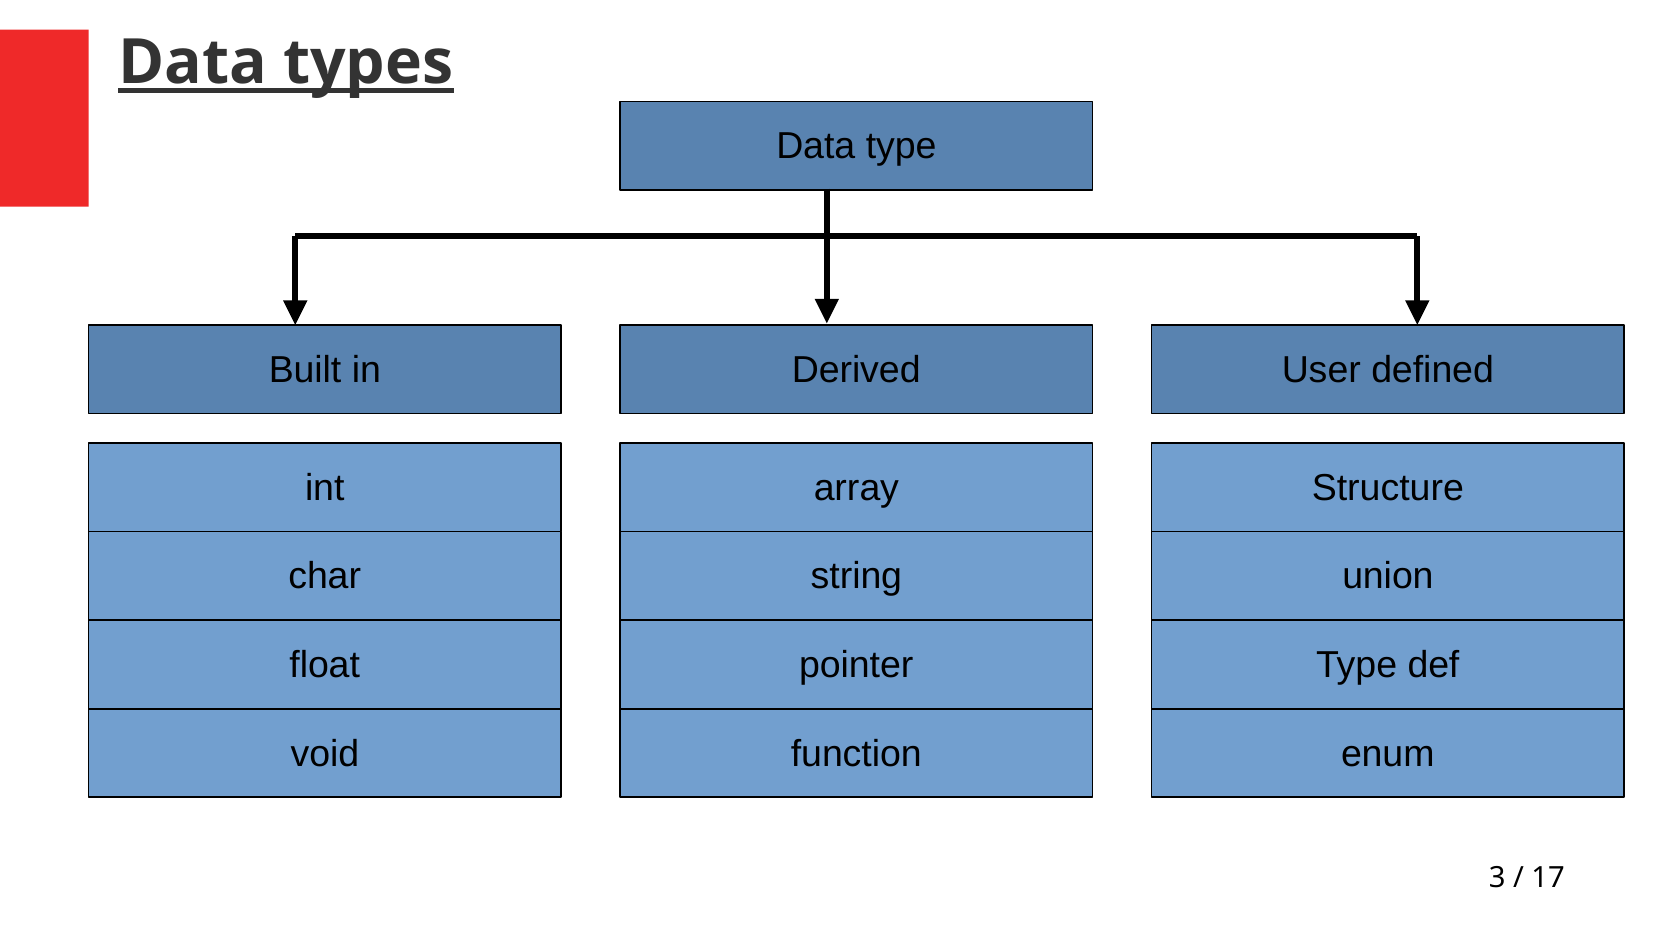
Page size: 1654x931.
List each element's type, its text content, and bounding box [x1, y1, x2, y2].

text_box float [88, 620, 562, 708]
text_box Data type [620, 101, 1093, 191]
text_box Built in [88, 324, 562, 414]
title Data types [118, 16, 1595, 102]
text_box void [88, 708, 562, 798]
text_box union [1151, 531, 1625, 620]
text_box string [620, 531, 1093, 620]
text_box Type def [1151, 620, 1625, 708]
text_box User defined [1151, 324, 1625, 414]
text_box enum [1151, 708, 1625, 798]
text_box array [620, 442, 1093, 531]
text_box pointer [620, 620, 1093, 708]
text_box char [88, 531, 562, 620]
text_box int [88, 442, 562, 531]
text_box Derived [620, 324, 1093, 414]
text_box function [620, 708, 1093, 798]
text_box Structure [1151, 442, 1625, 531]
